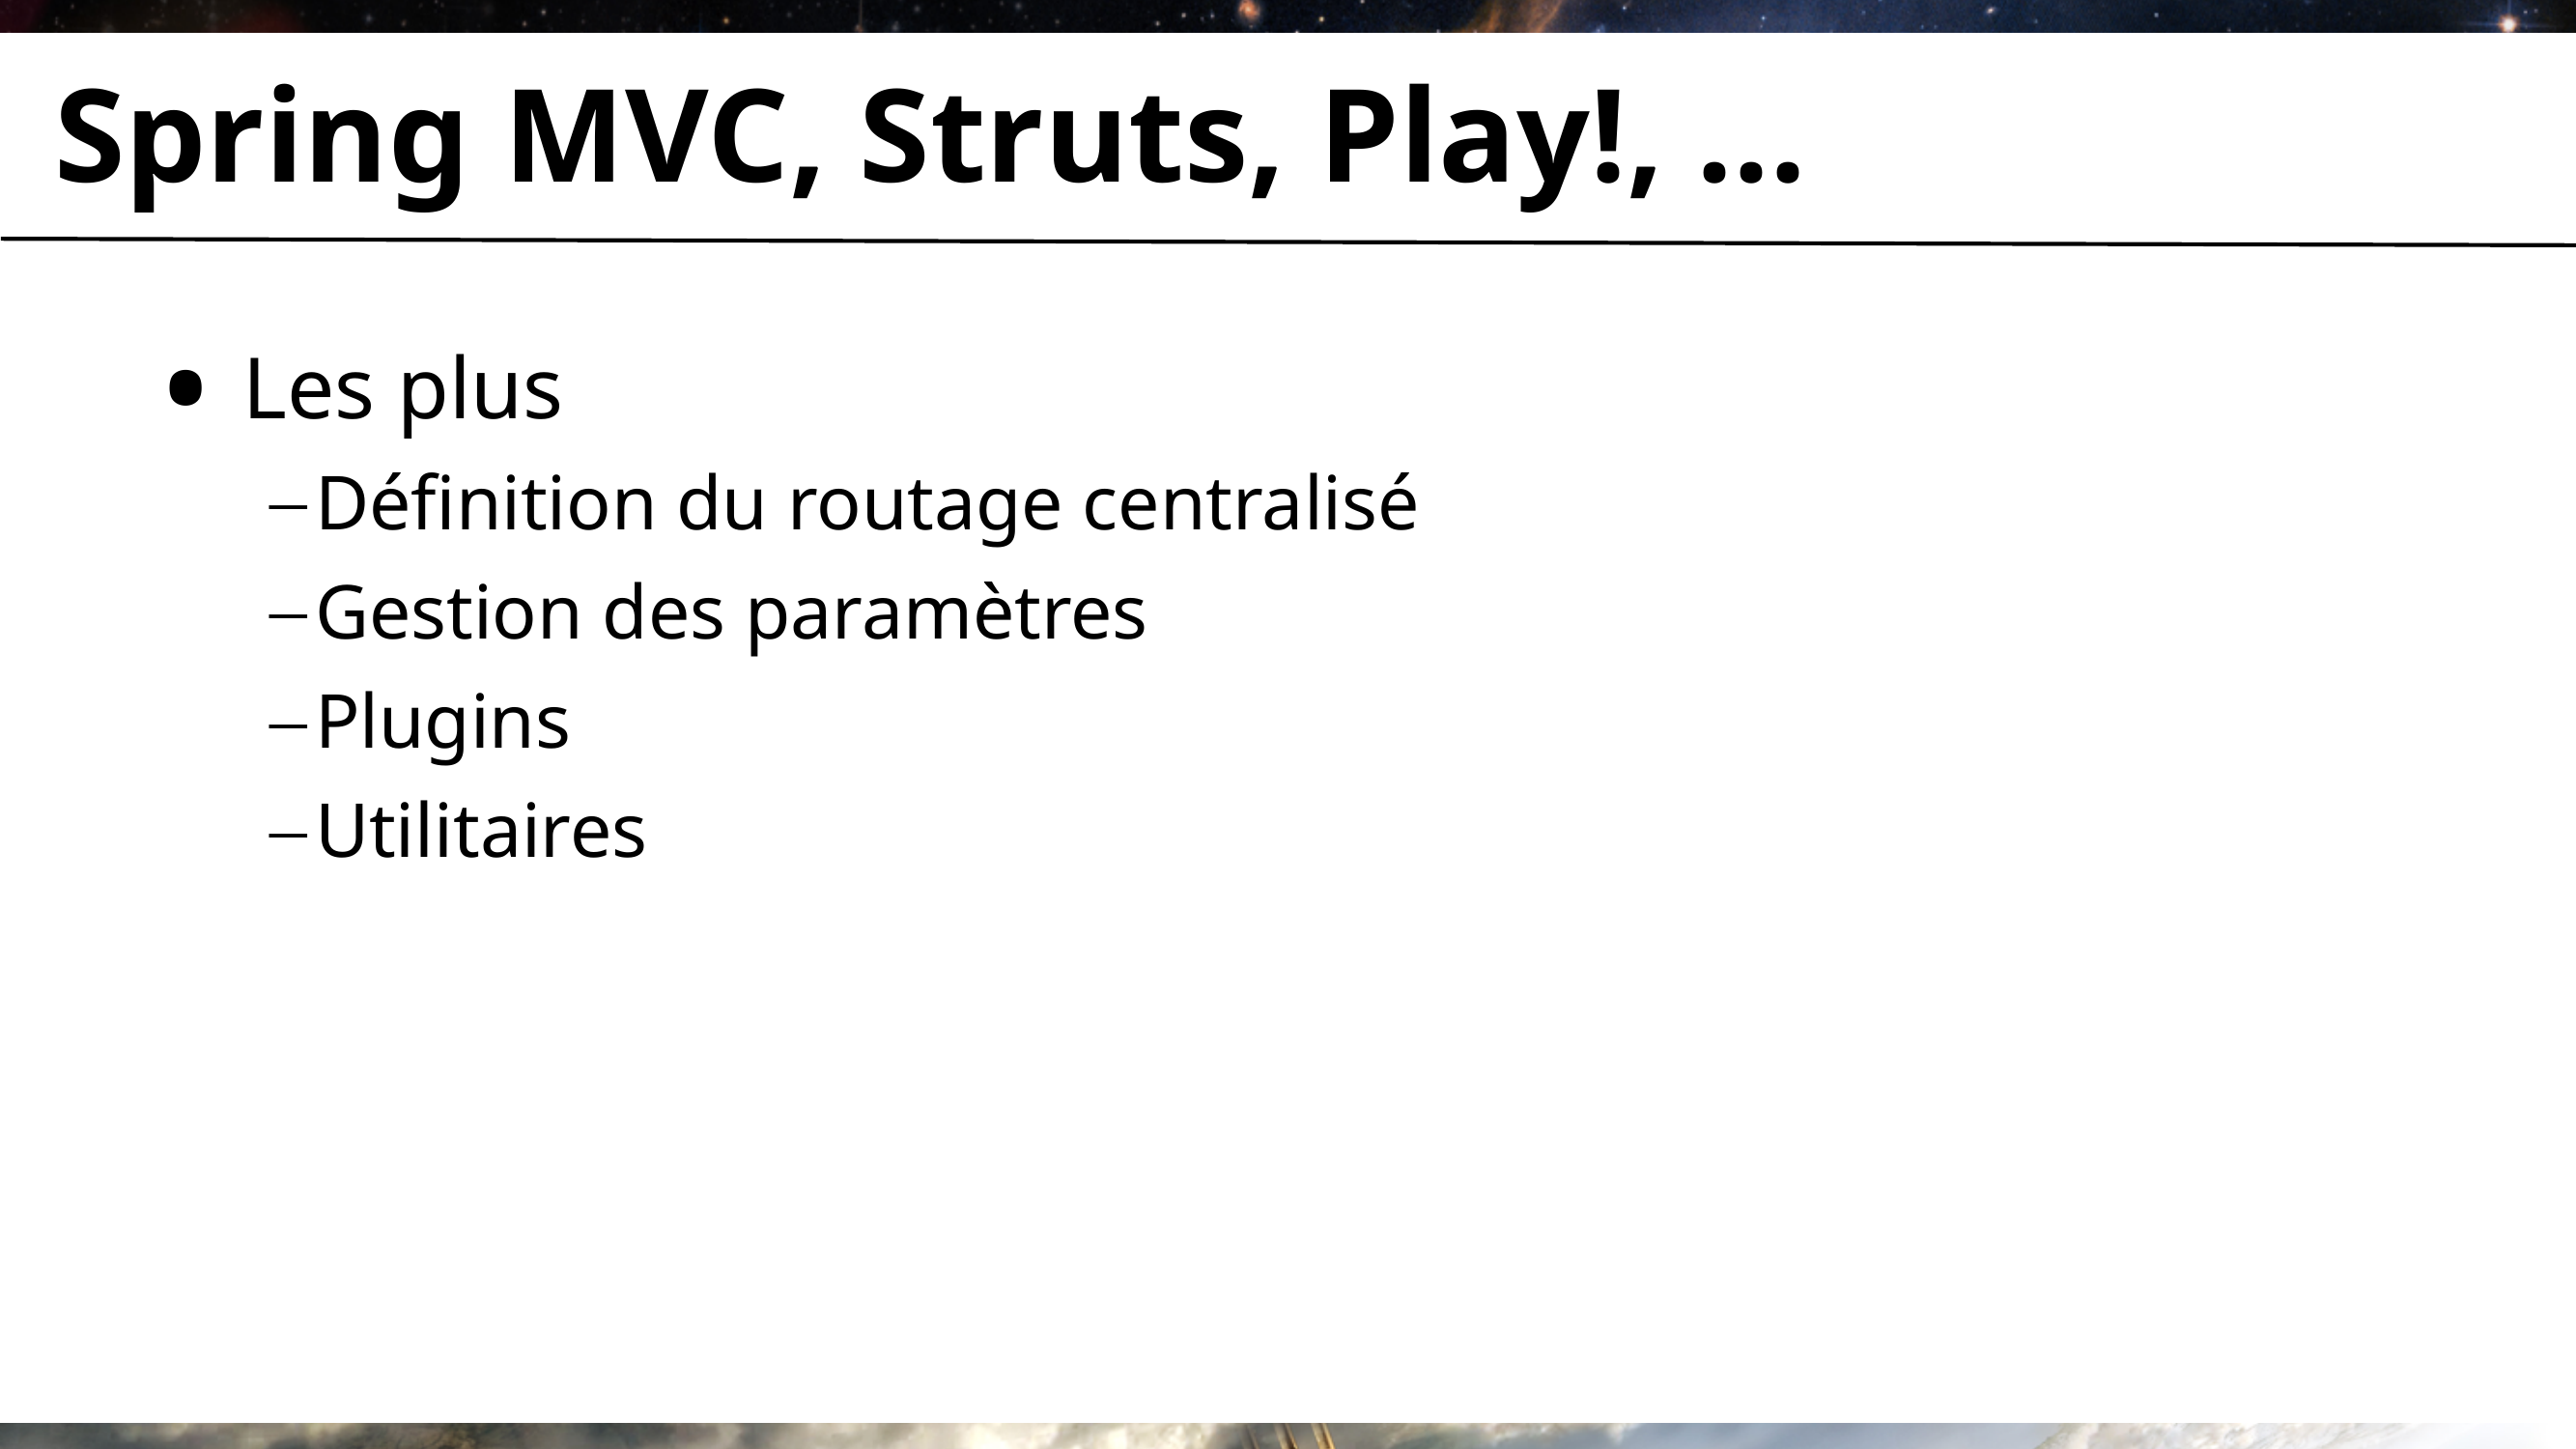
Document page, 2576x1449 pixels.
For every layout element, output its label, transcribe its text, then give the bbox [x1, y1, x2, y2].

title Spring MVC, Struts, Play!, ... [45, 12, 2528, 250]
list Les plus Définition du routage centralisé Gestion des paramètres Plugins Utilitaires [116, 326, 2457, 1387]
picture [0, 1423, 2576, 1449]
picture [0, 0, 2576, 33]
